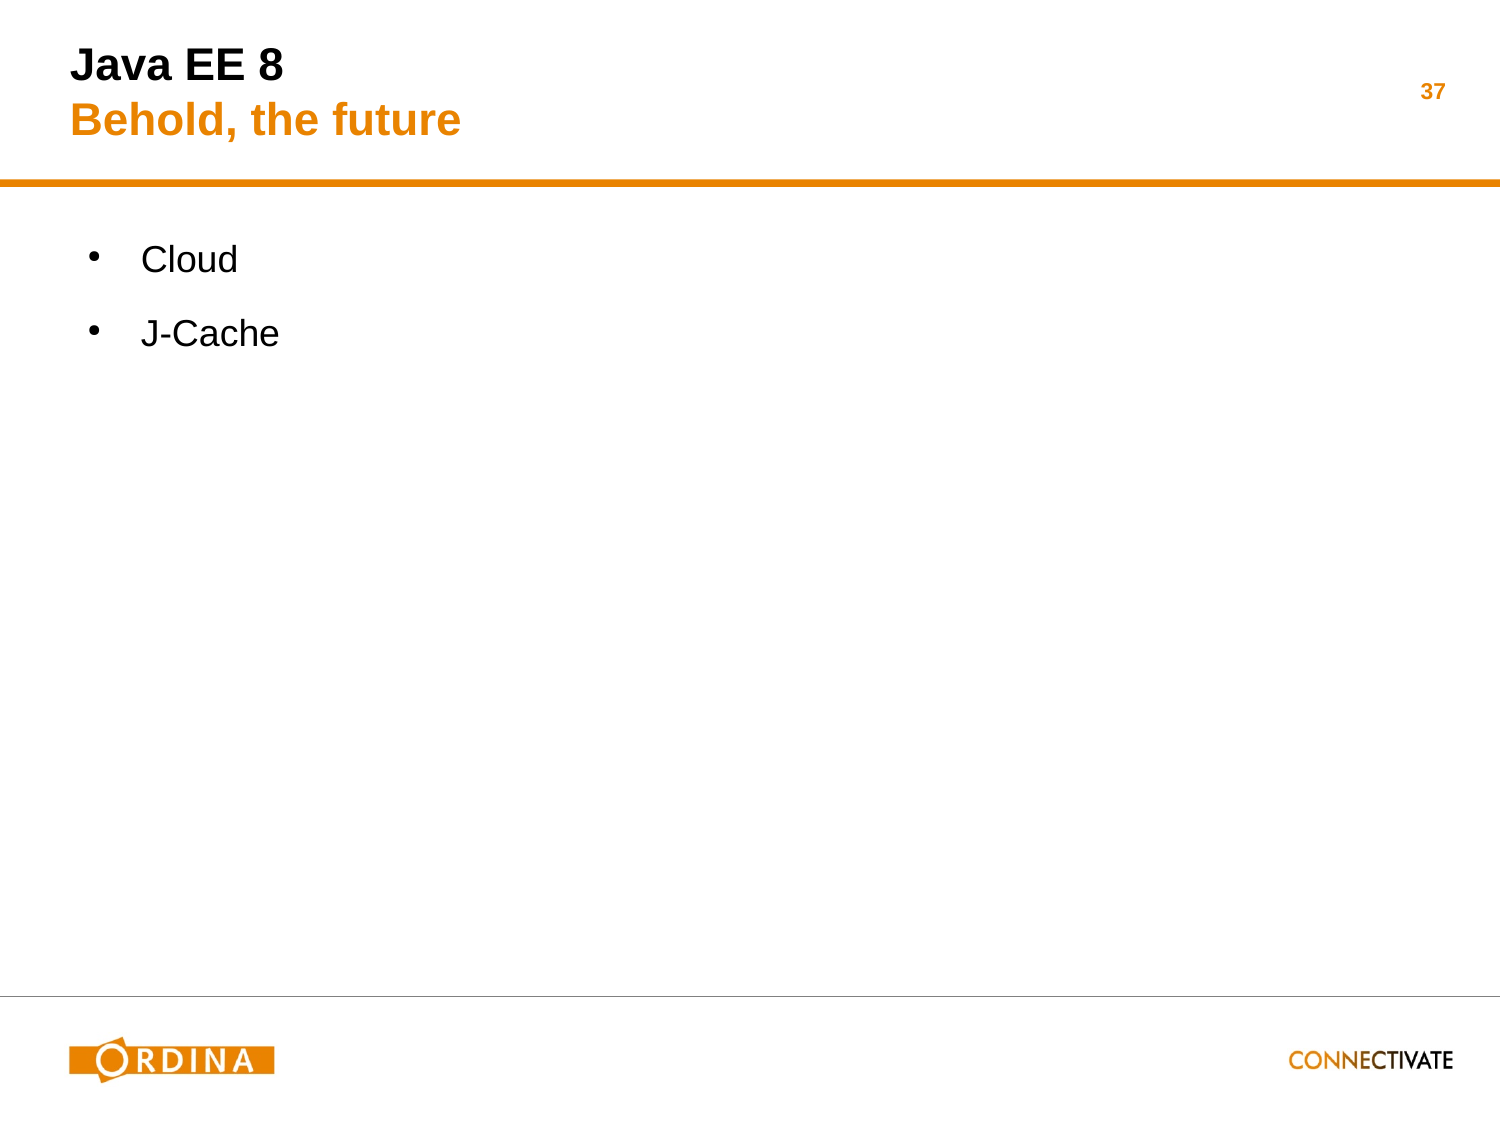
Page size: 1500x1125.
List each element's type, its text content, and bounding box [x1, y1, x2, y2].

title Java EE 8 Behold, the future [54, 0, 1397, 180]
slide_number <number> [1397, 69, 1462, 121]
picture [64, 1032, 279, 1087]
picture [1287, 1048, 1455, 1071]
list Cloud J-Cache [54, 227, 1462, 979]
